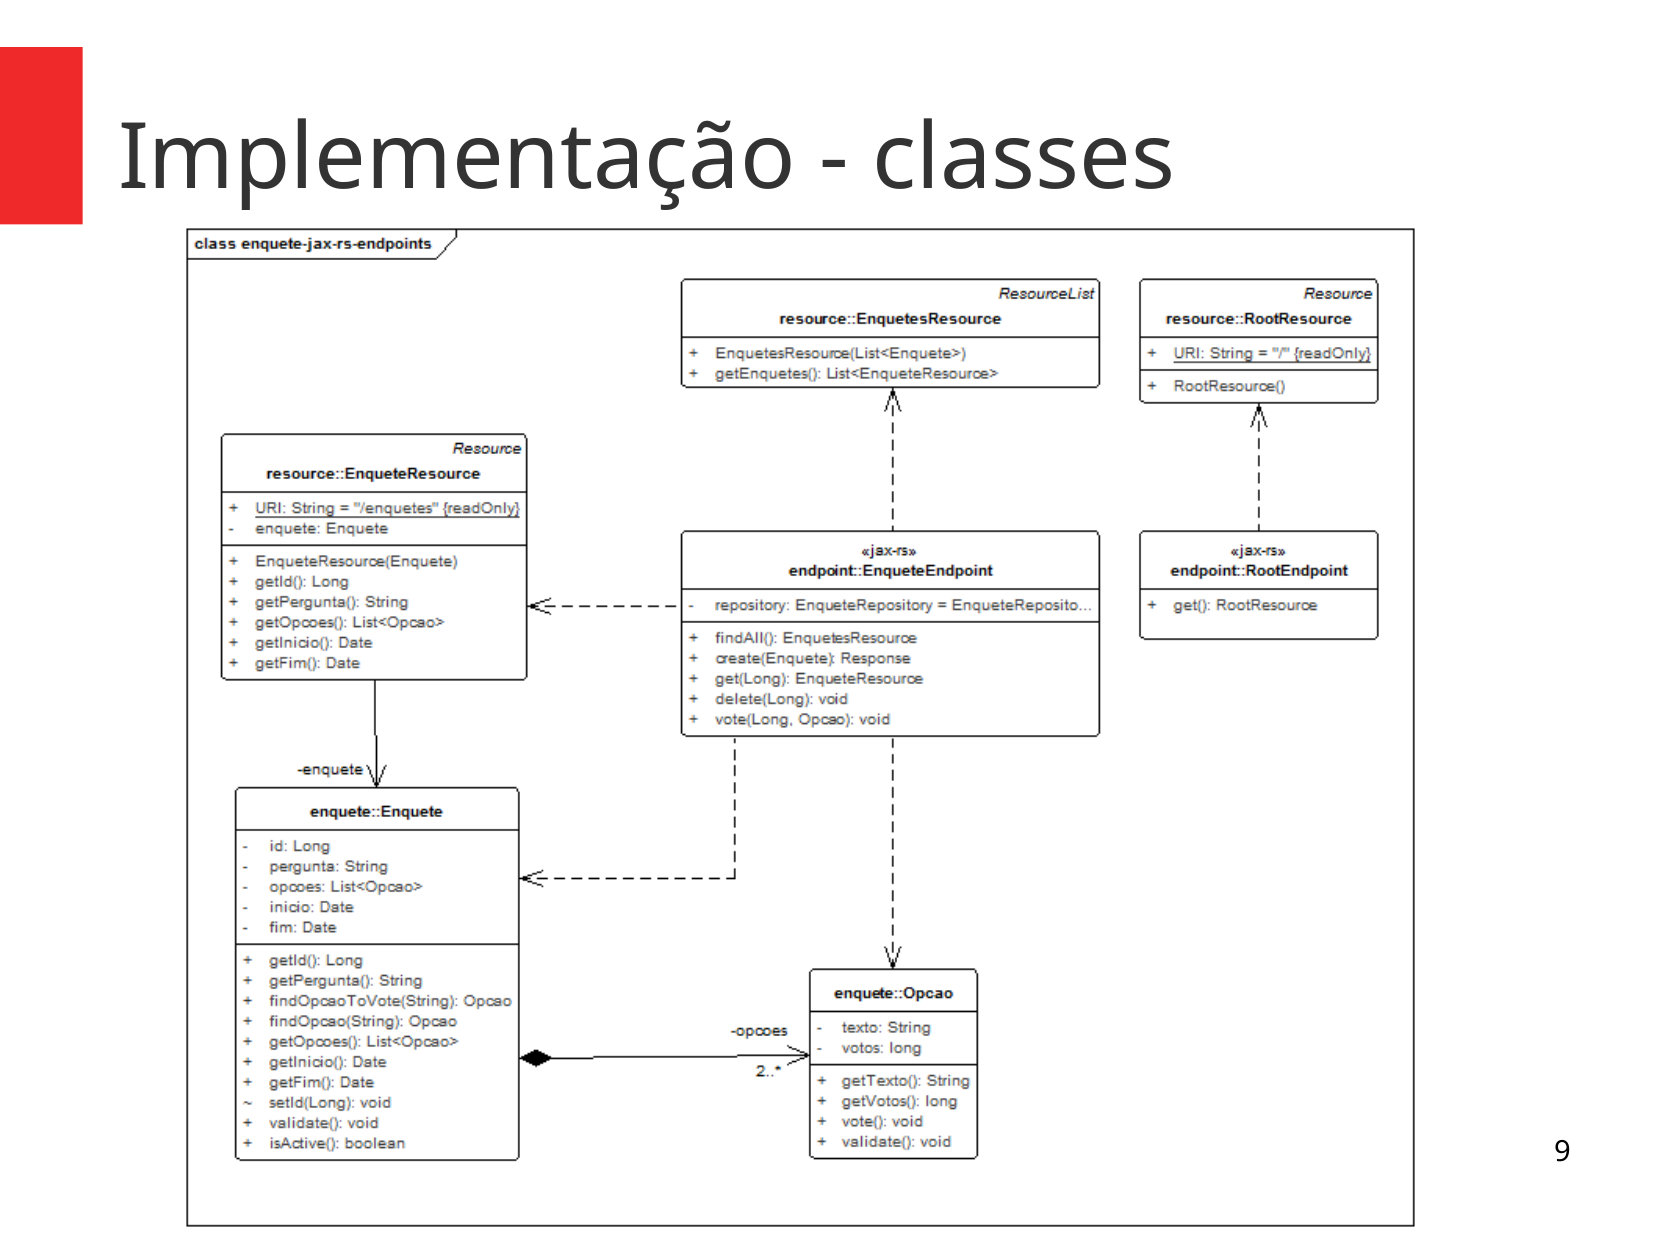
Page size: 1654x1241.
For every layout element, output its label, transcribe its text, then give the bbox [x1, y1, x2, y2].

title Implementação - classes [118, 49, 1571, 257]
picture [182, 224, 1418, 1230]
